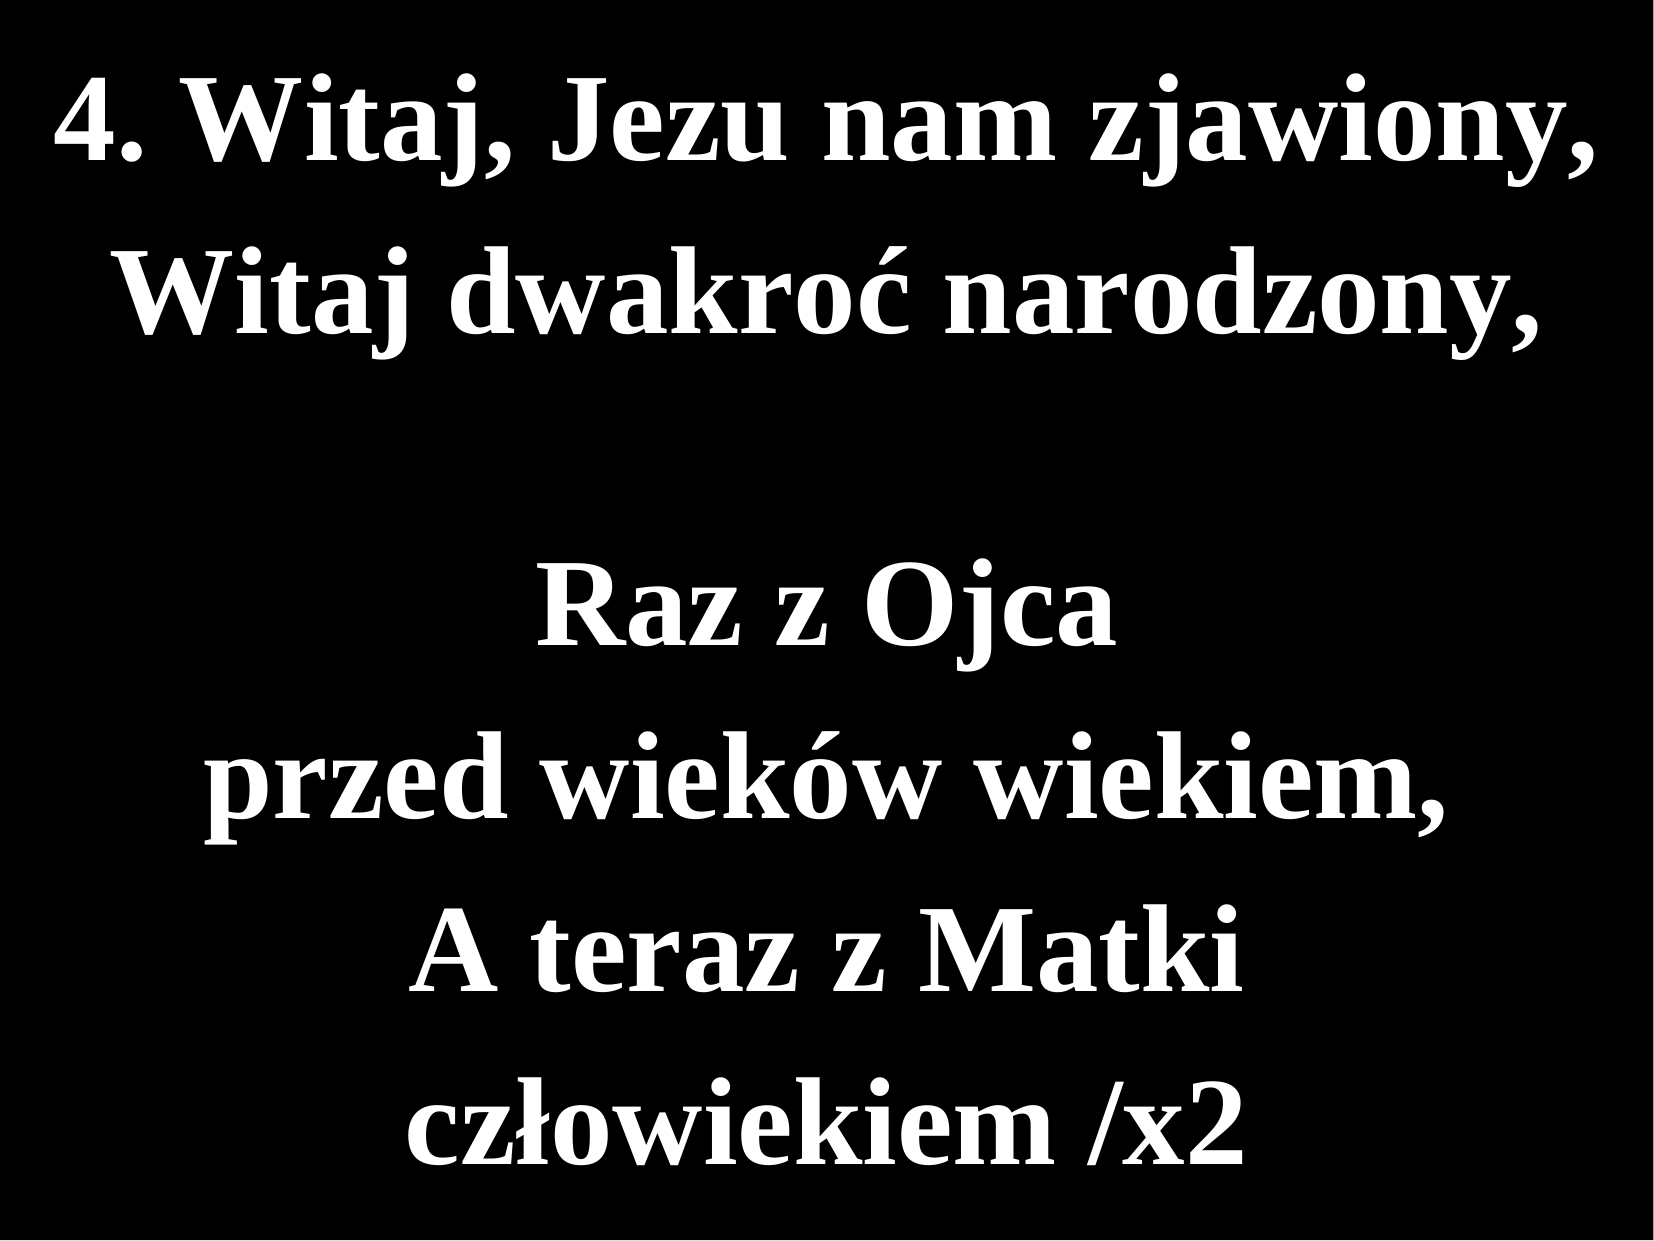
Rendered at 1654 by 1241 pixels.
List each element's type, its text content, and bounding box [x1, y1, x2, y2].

title 4. Witaj, Jezu nam zjawiony, ppp Witaj dwakroć narodzony, ppp Raz z Ojca ppp przed wieków wiekiem, ppp A teraz z Matki ppp człowiekiem /x2 [0, 0, 1654, 1241]
